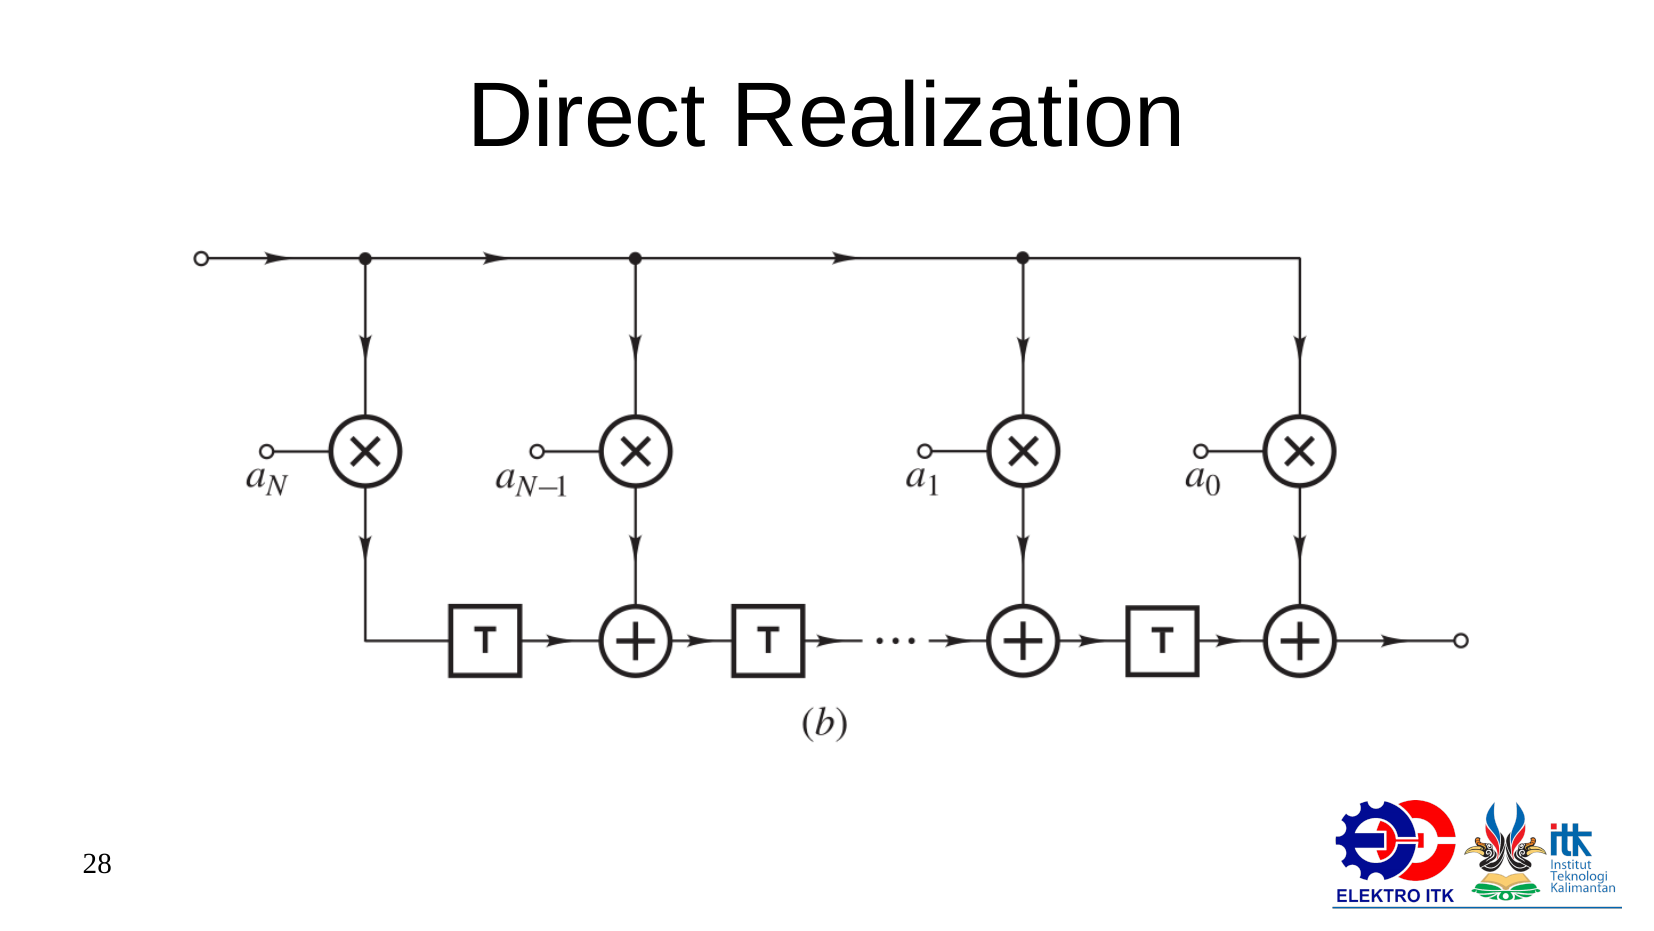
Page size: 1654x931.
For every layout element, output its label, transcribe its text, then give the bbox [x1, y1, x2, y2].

picture [176, 217, 1477, 758]
title Direct Realization [82, 37, 1571, 193]
picture [1332, 800, 1622, 918]
